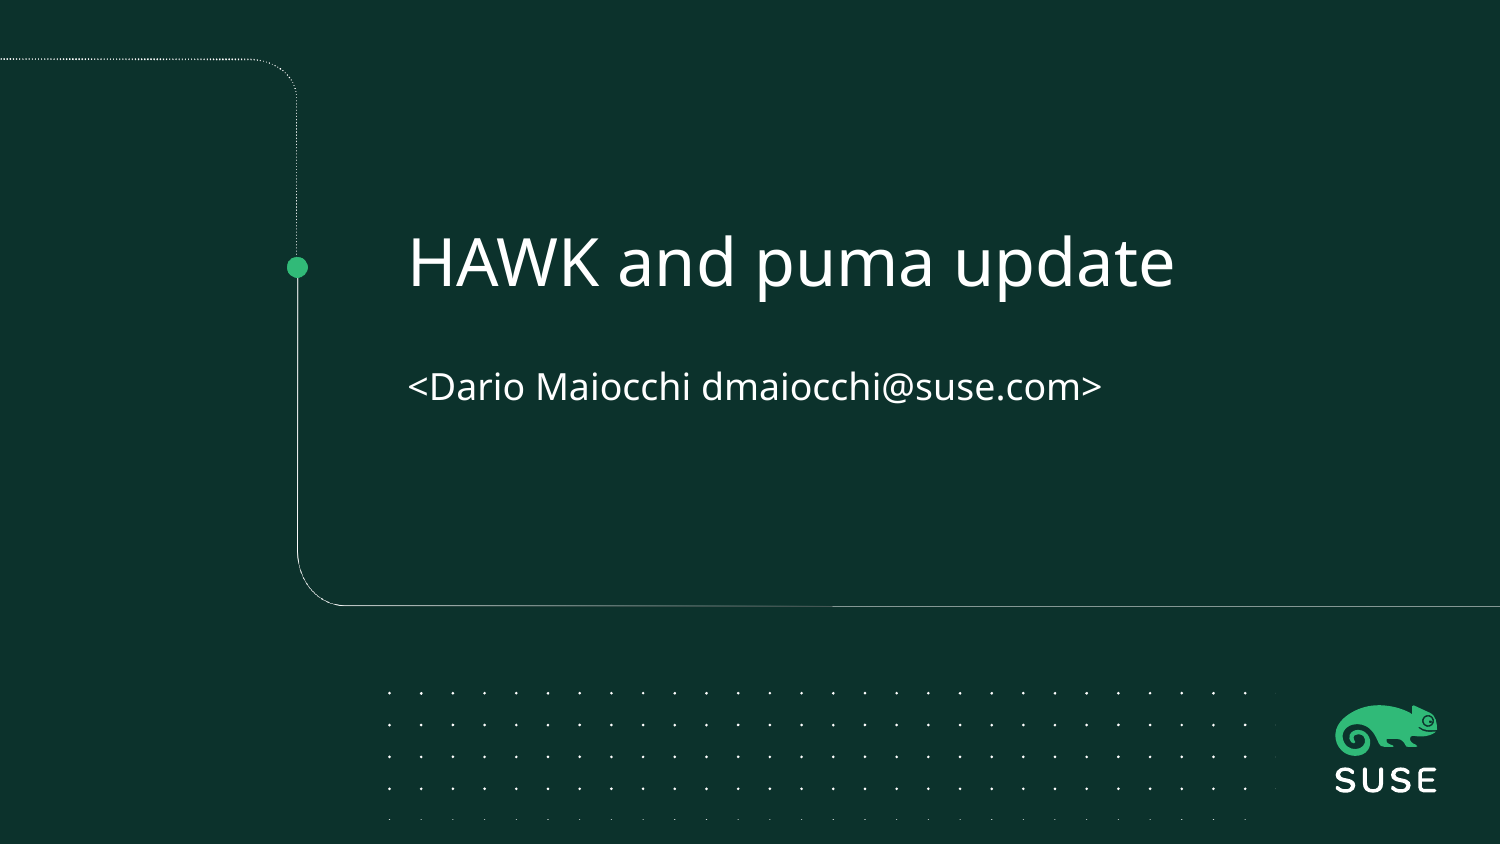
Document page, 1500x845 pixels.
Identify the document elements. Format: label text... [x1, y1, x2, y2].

title HAWK and puma update [407, 142, 1366, 378]
list <Dario Maiocchi dmaiocchi@suse.com> [407, 360, 1312, 567]
picture [0, 58, 1500, 607]
